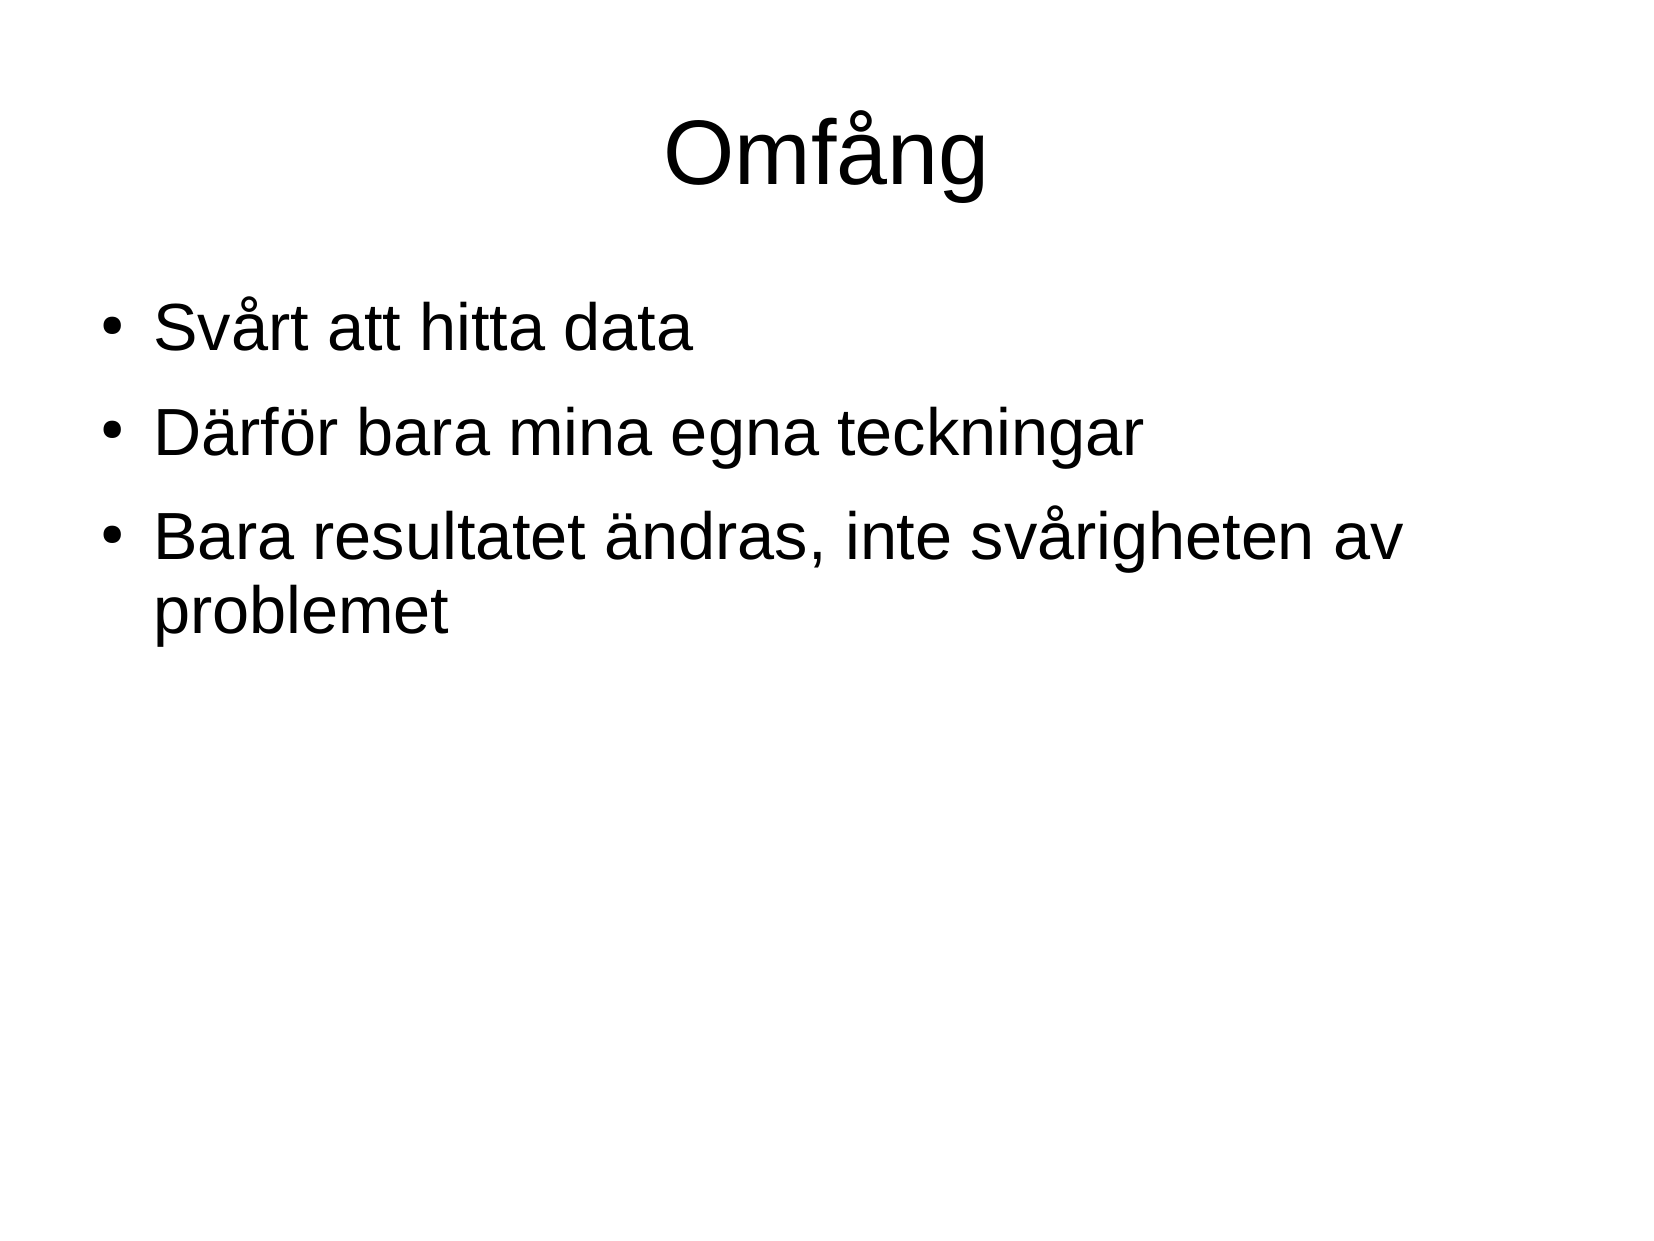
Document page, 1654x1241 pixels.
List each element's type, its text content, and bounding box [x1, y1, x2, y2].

title Omfång [82, 49, 1571, 257]
list Svårt att hitta data Därför bara mina egna teckningar Bara resultatet ändras, inte svårigheten av problemet [82, 290, 1571, 1010]
